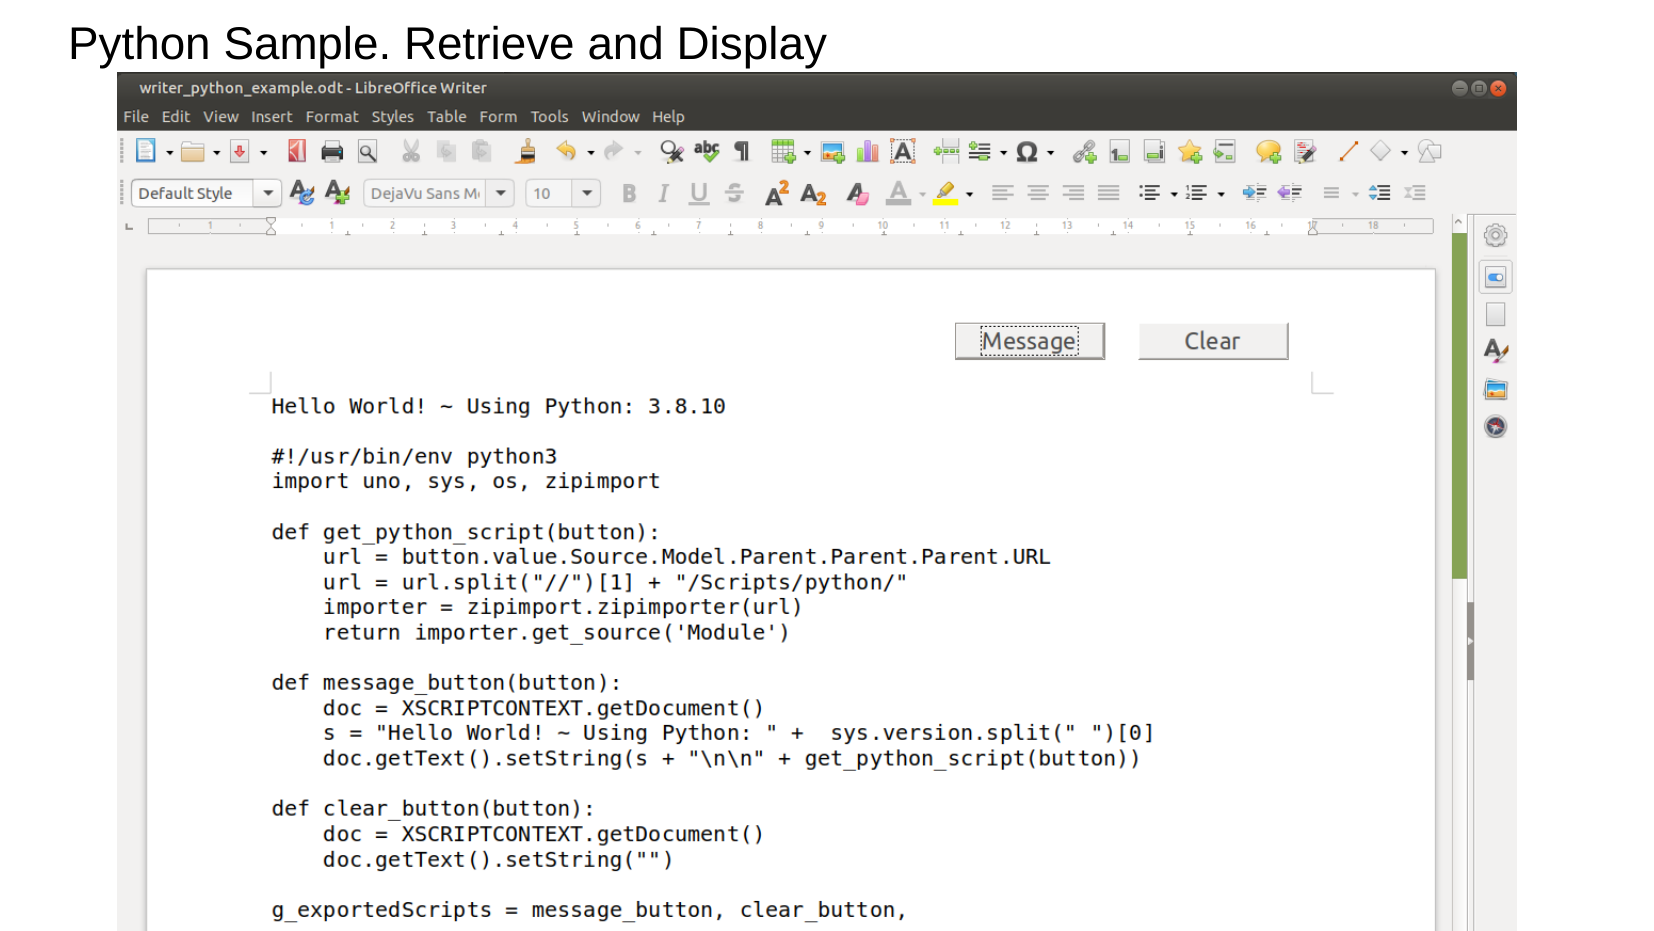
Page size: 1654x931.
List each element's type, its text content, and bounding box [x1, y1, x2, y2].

picture [117, 172, 1517, 931]
text_box Python Sample. Retrieve and Display [68, 17, 1557, 172]
